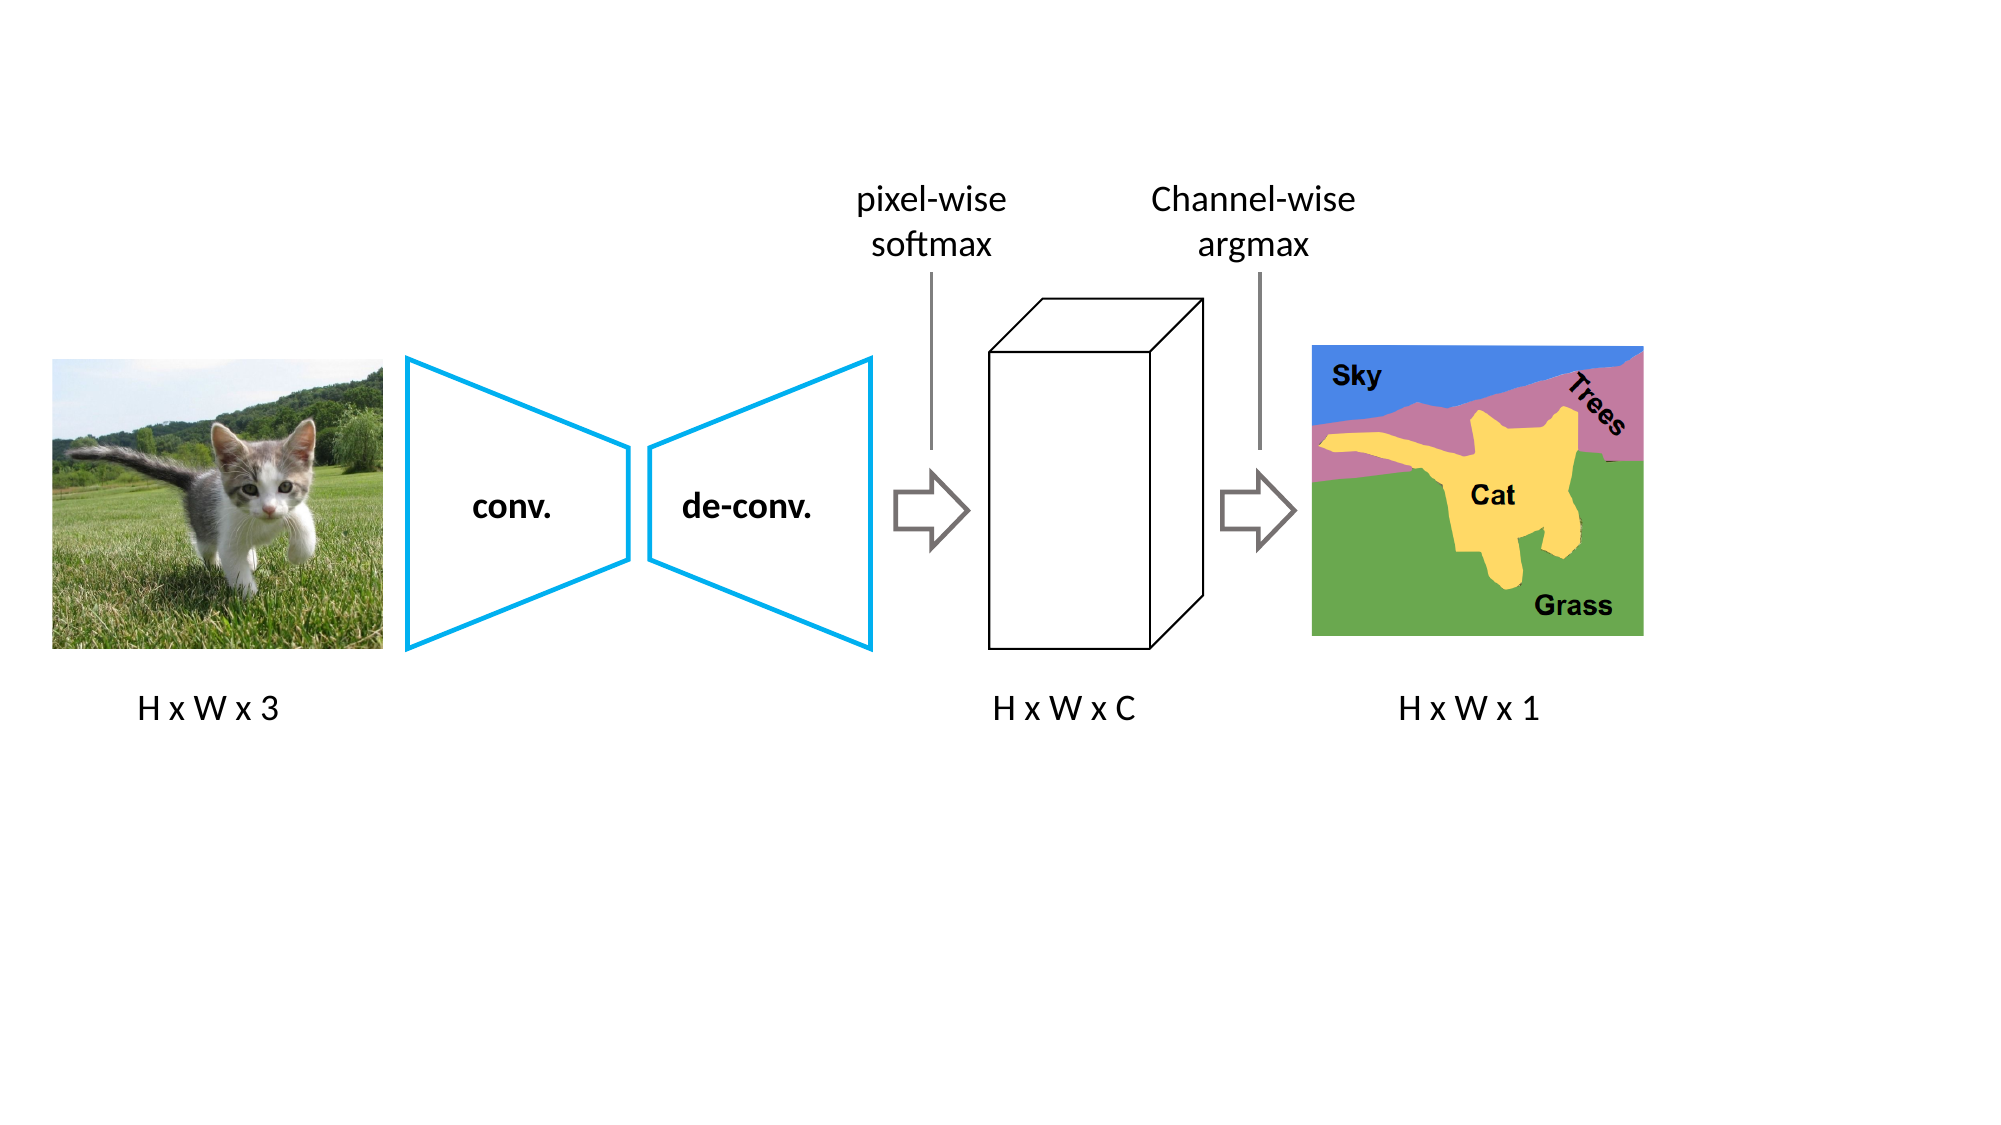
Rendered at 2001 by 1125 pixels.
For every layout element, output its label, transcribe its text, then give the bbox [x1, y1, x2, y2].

picture [1311, 345, 1644, 636]
text_box conv. [457, 473, 586, 535]
text_box [989, 298, 1204, 649]
text_box Channel-wise argmax [1120, 166, 1388, 273]
text_box pixel-wise softmax [829, 166, 1035, 273]
picture [52, 359, 384, 649]
text_box H x W x 1 [1383, 675, 1573, 736]
text_box de-conv. [666, 473, 856, 535]
text_box H x W x C [977, 675, 1170, 736]
text_box H x W x 3 [122, 675, 314, 736]
